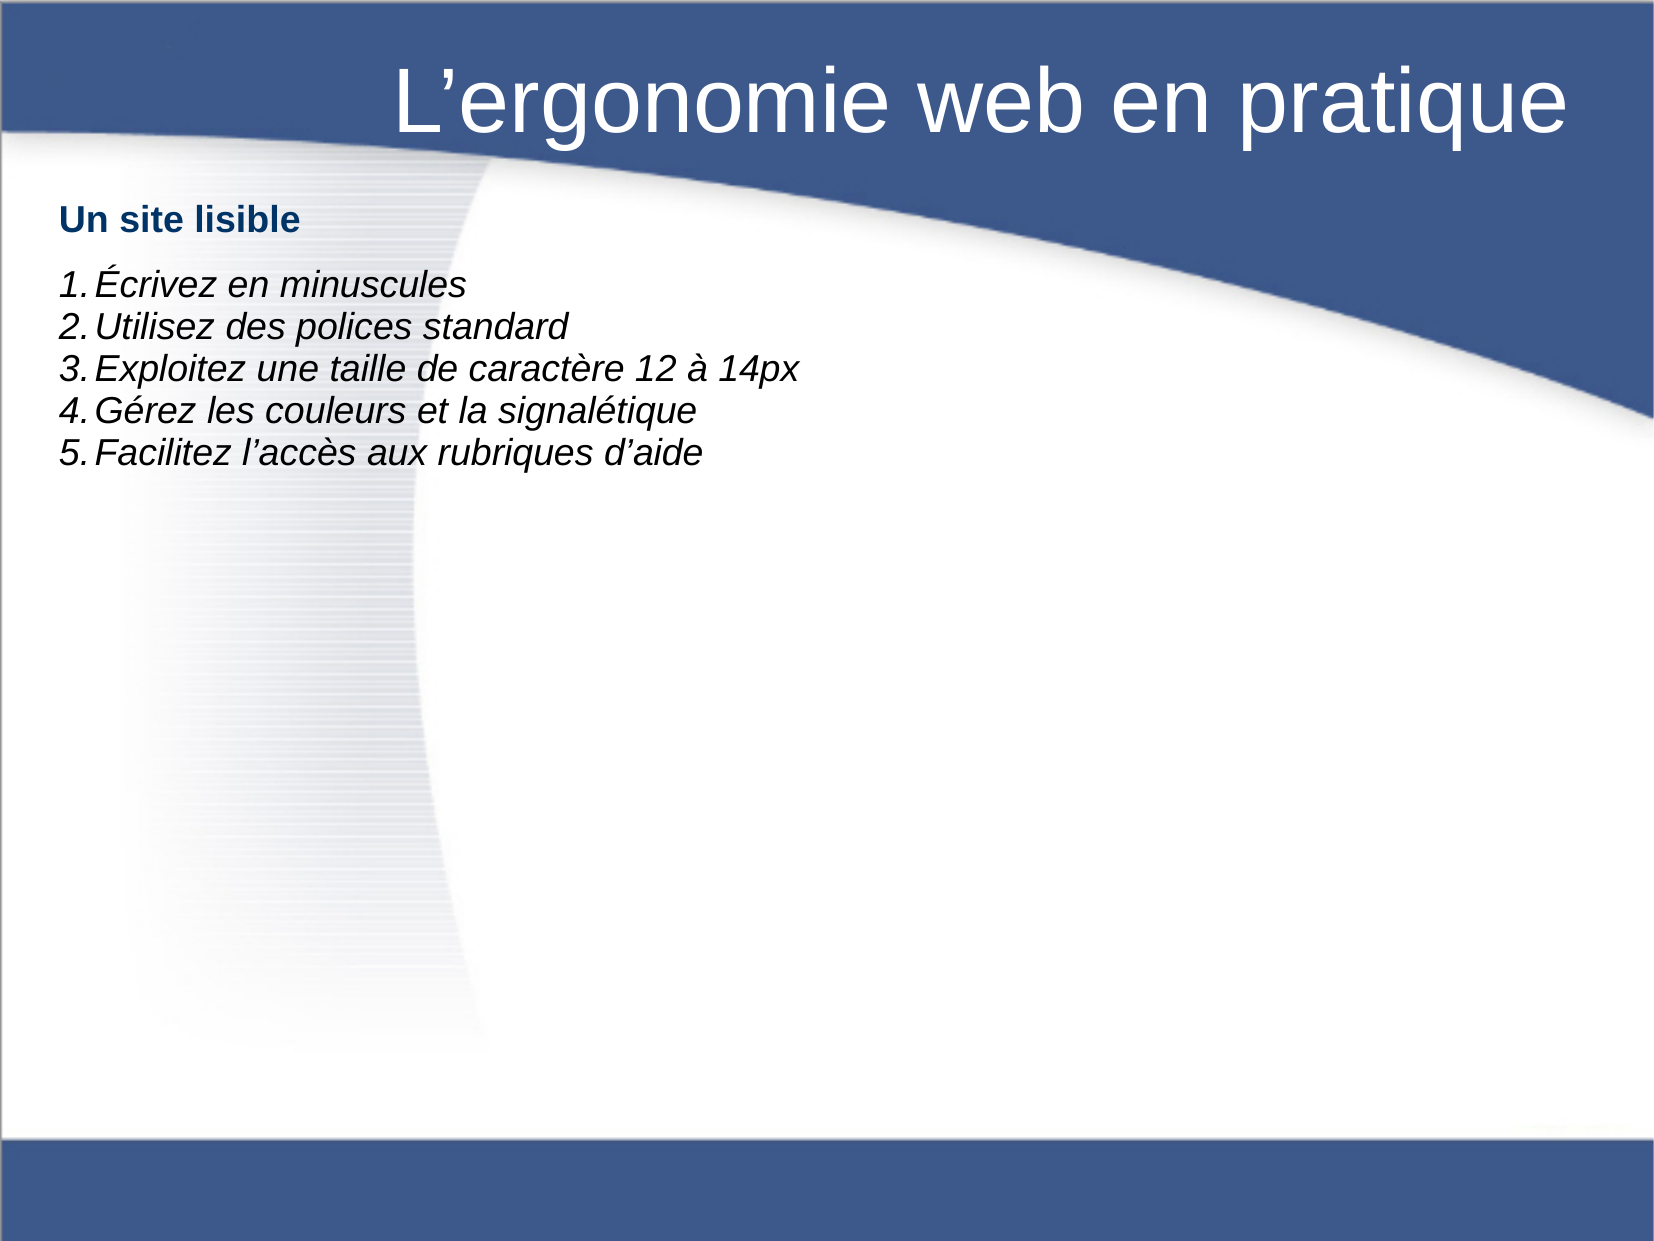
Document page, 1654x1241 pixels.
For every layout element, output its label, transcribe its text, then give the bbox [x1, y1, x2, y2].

title L’ergonomie web en pratique [82, 49, 1571, 198]
picture [0, 0, 1654, 1241]
text_box Un site lisible Écrivez en minuscules Utilisez des polices standard Exploitez une taille de caractère 12 à 14px Gérez les couleurs et la signalétique Facilitez l’accès aux rubriques d’aide [59, 198, 1583, 1146]
